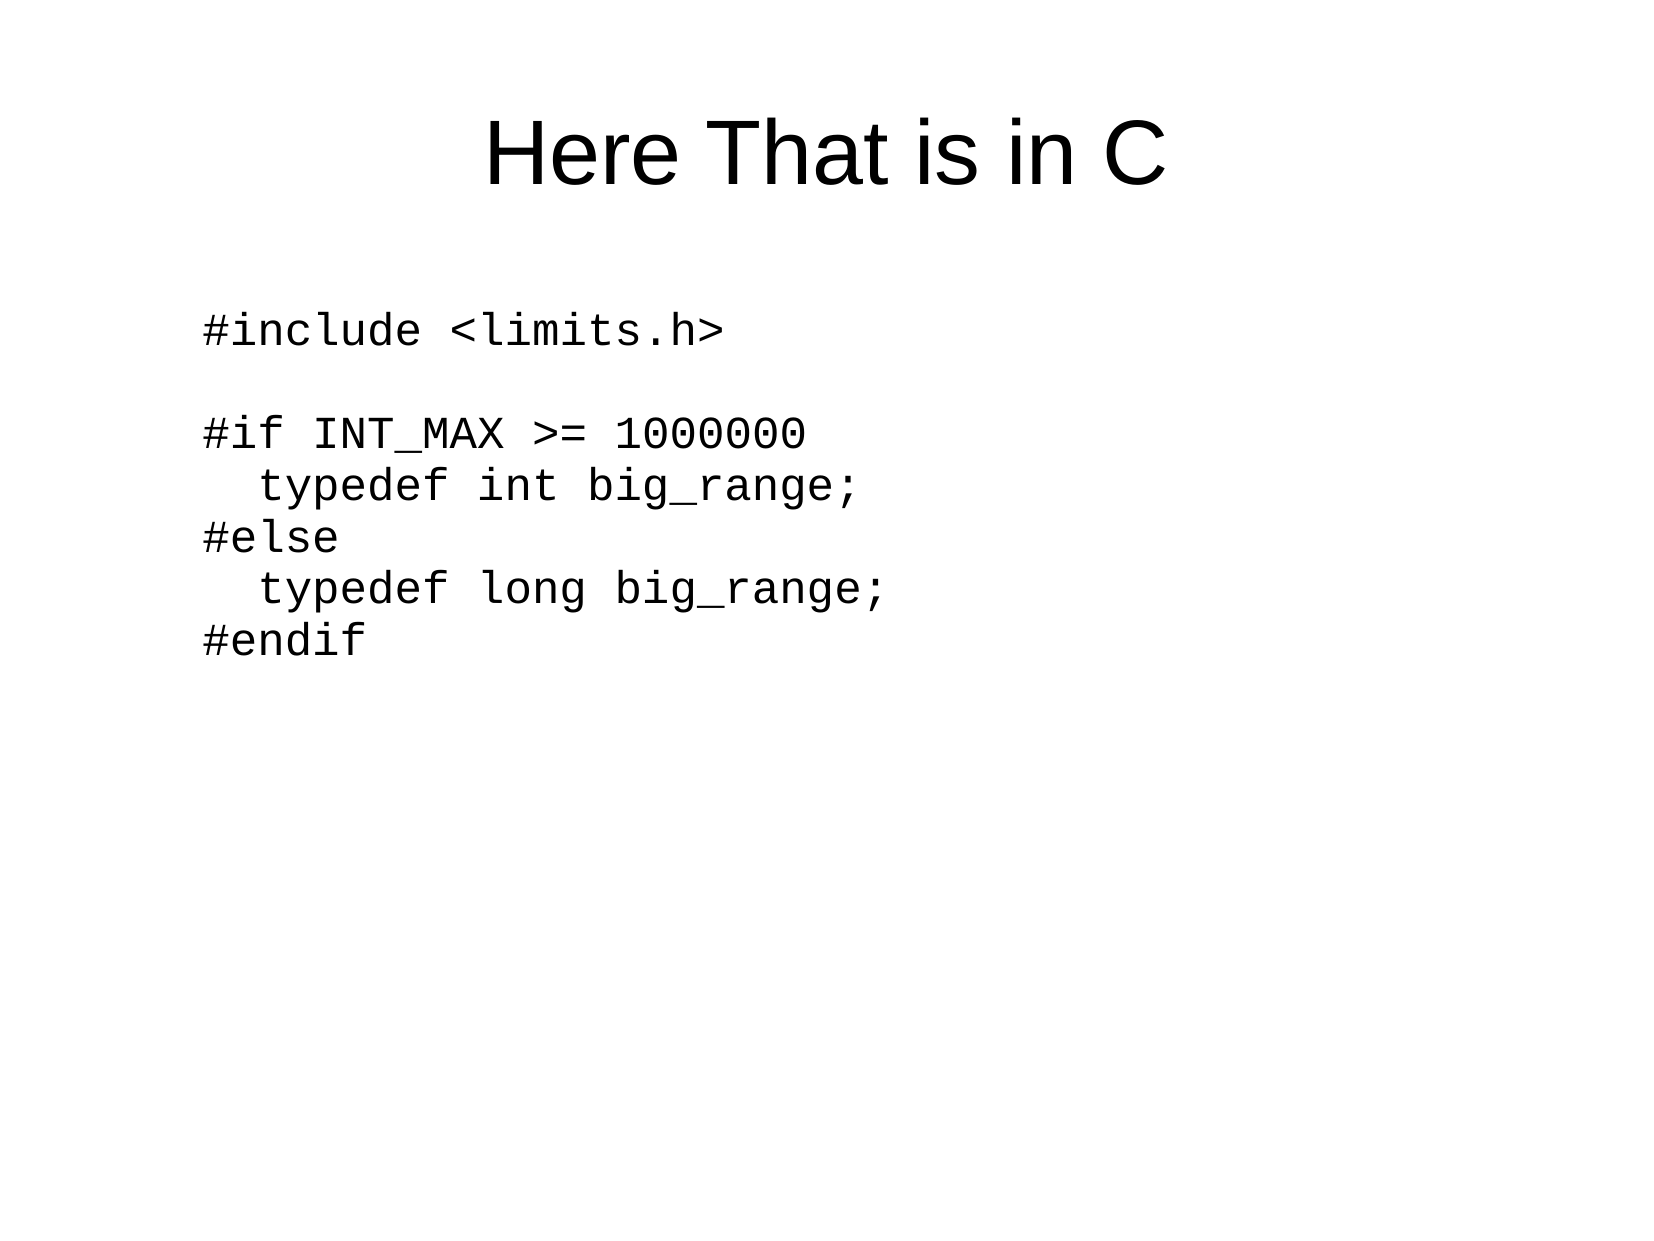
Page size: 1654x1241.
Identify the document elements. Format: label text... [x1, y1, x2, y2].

title Here That is in C [82, 49, 1571, 257]
text_box #include <limits.h> #if INT_MAX >= 1000000 typedef int big_range; #else typedef long big_range; #endif [187, 300, 1501, 657]
